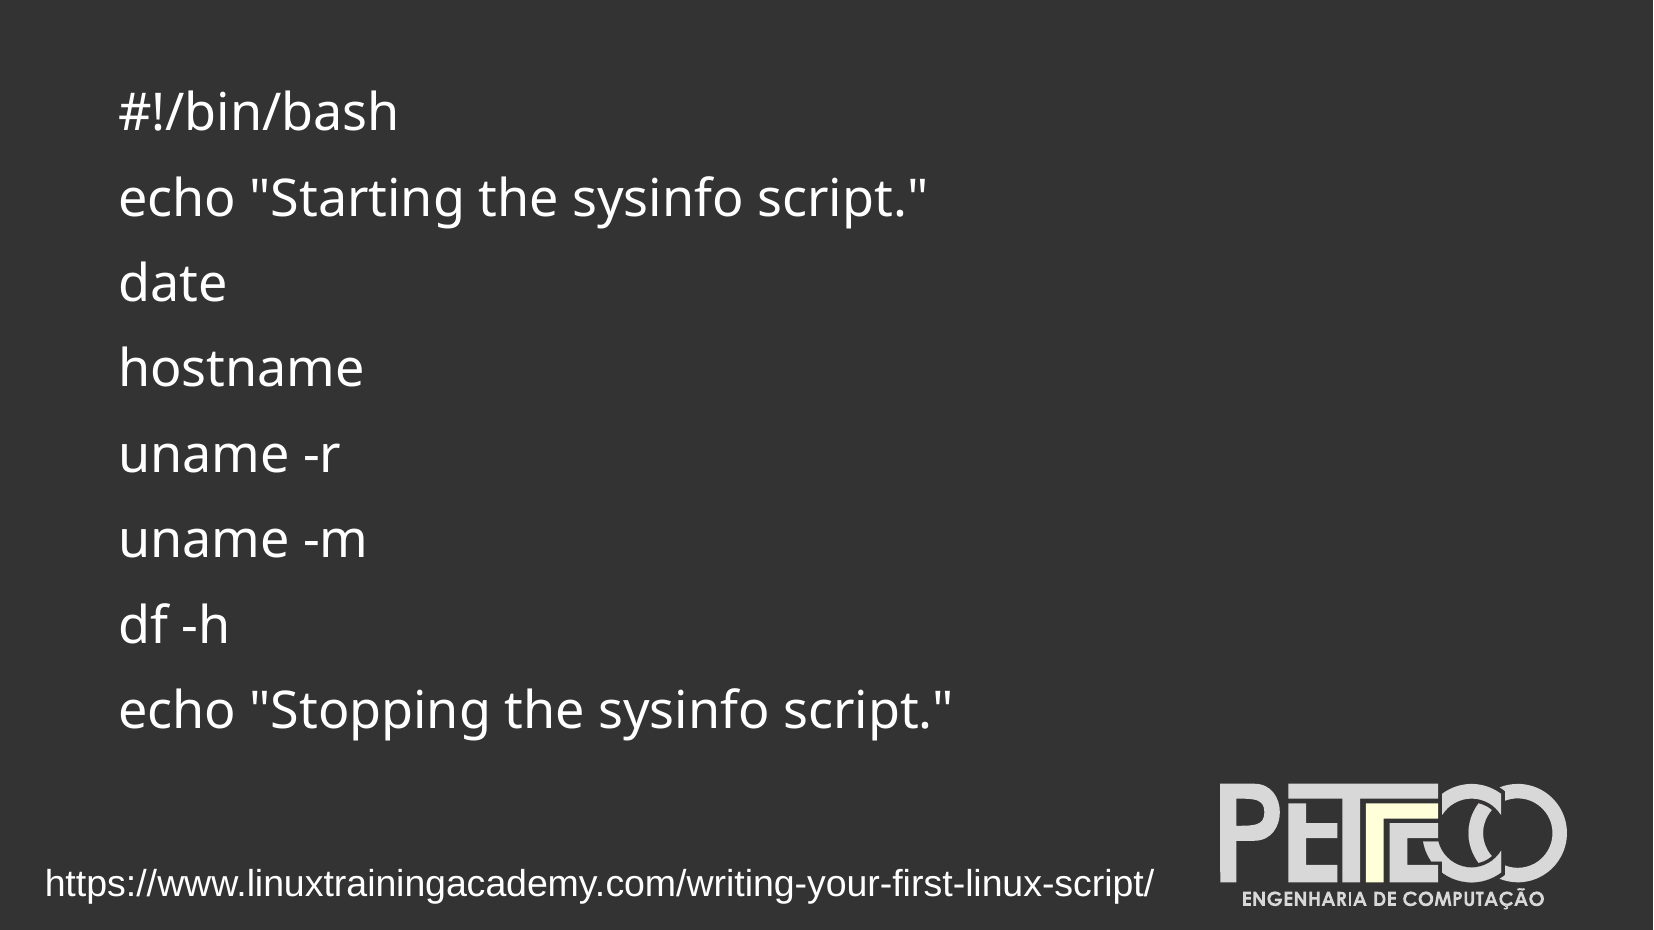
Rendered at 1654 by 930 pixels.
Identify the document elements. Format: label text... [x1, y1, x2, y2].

text_box https://www.linuxtrainingacademy.com/writing-your-first-linux-script/ [30, 855, 1171, 912]
list #!/bin/bash echo "Starting the sysinfo script." date hostname uname -r uname -m df -h echo "Stopping the sysinfo script." [82, 75, 1571, 757]
